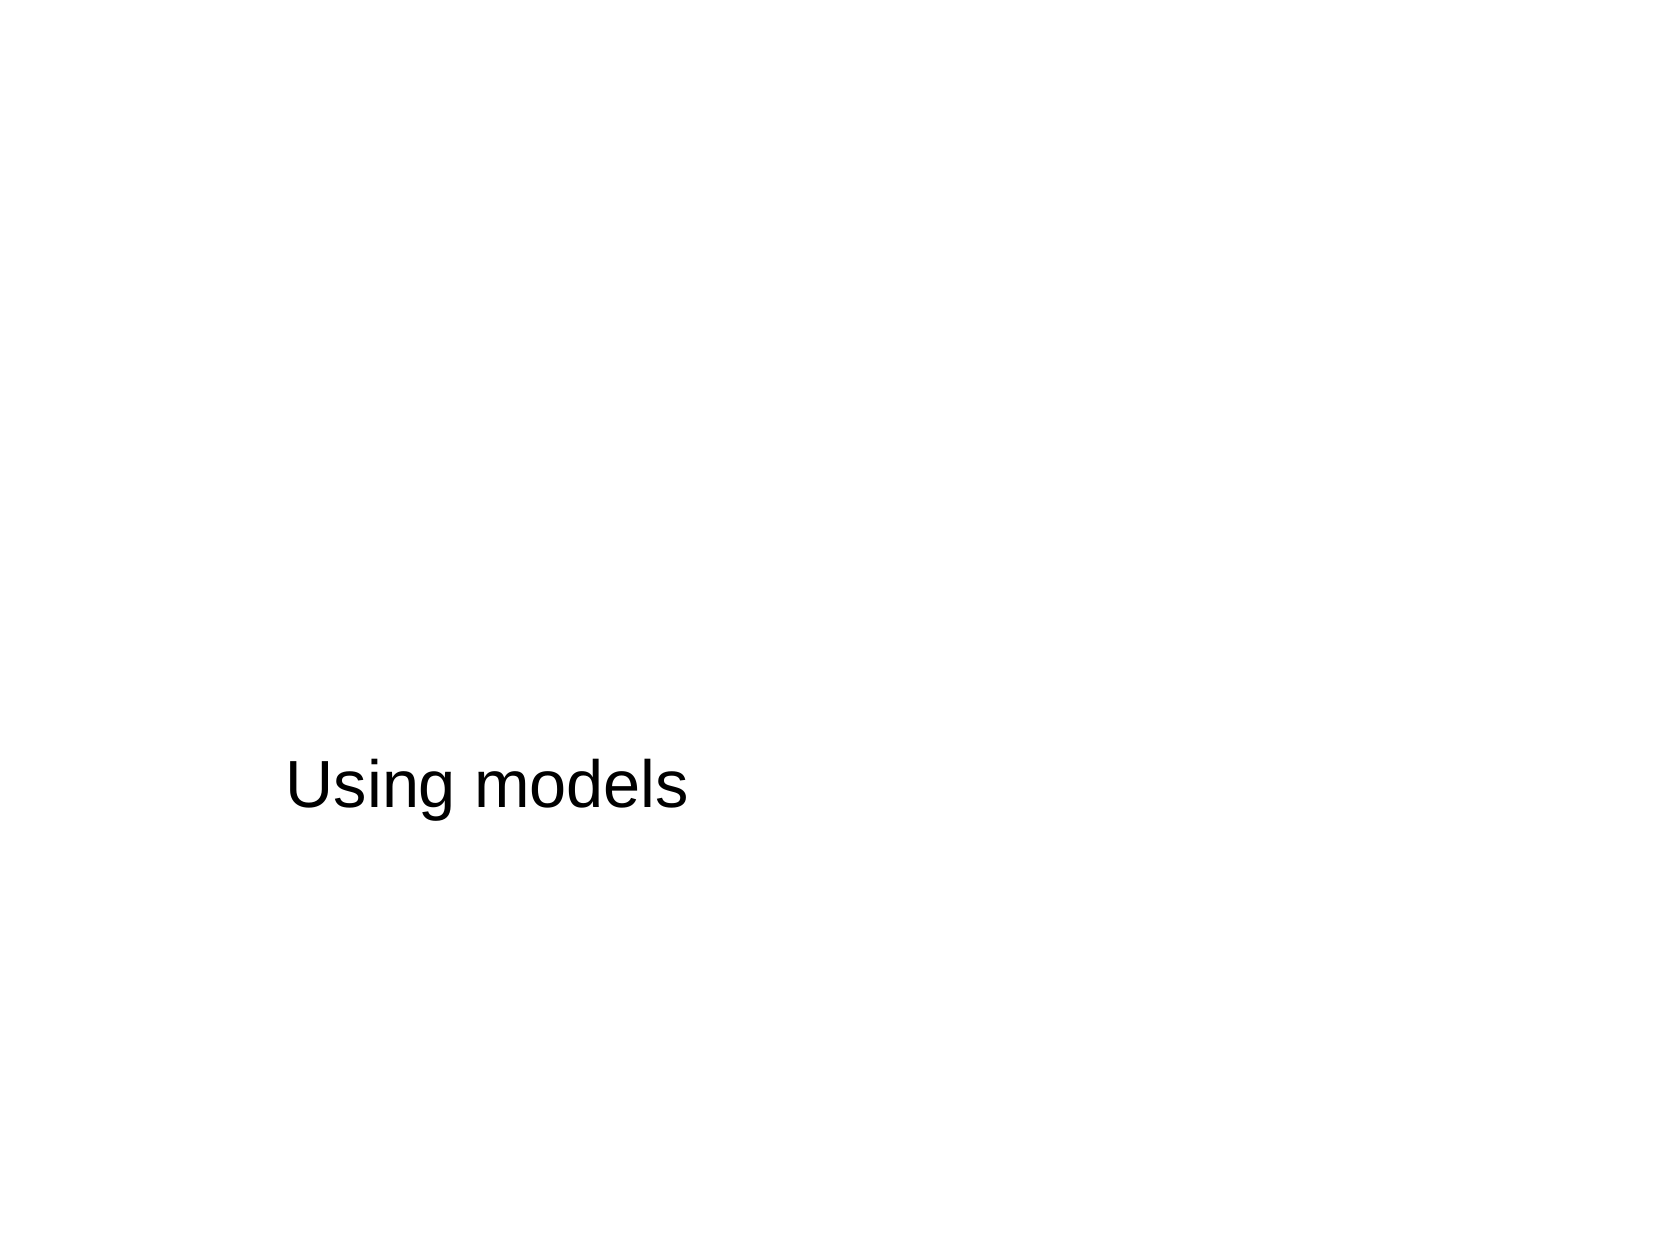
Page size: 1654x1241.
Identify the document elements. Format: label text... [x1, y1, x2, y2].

text_box Using models [0, 261, 1232, 1241]
